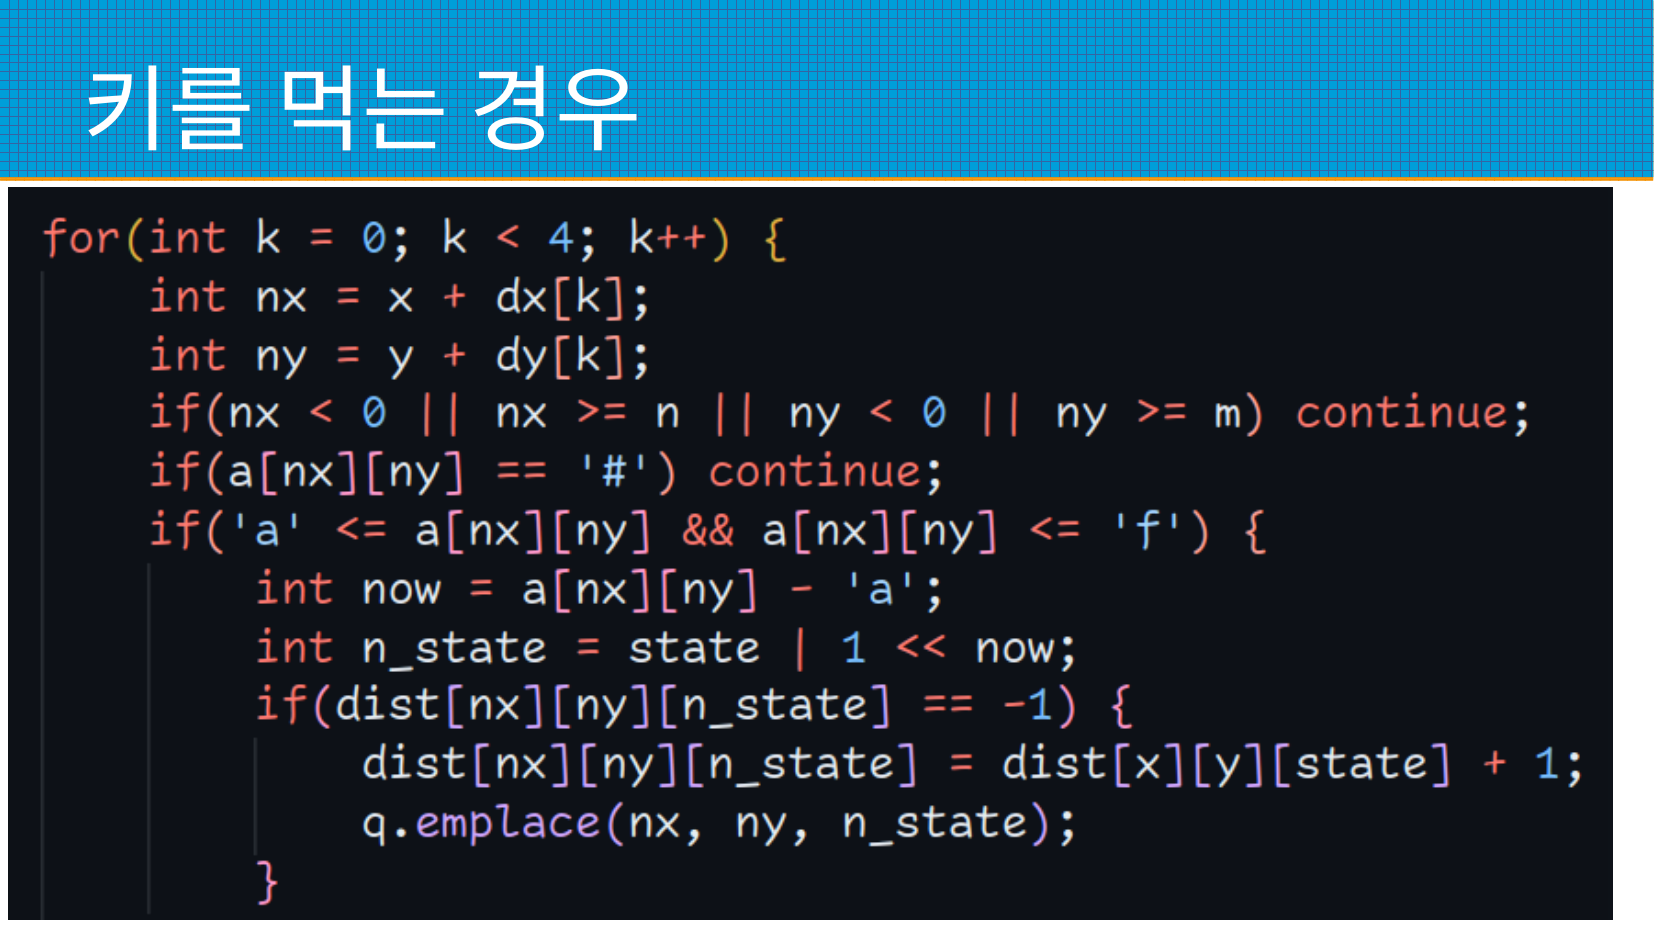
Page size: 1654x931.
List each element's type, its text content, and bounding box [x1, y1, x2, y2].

picture [8, 187, 1613, 920]
title 키를 먹는 경우 [82, 14, 1571, 171]
